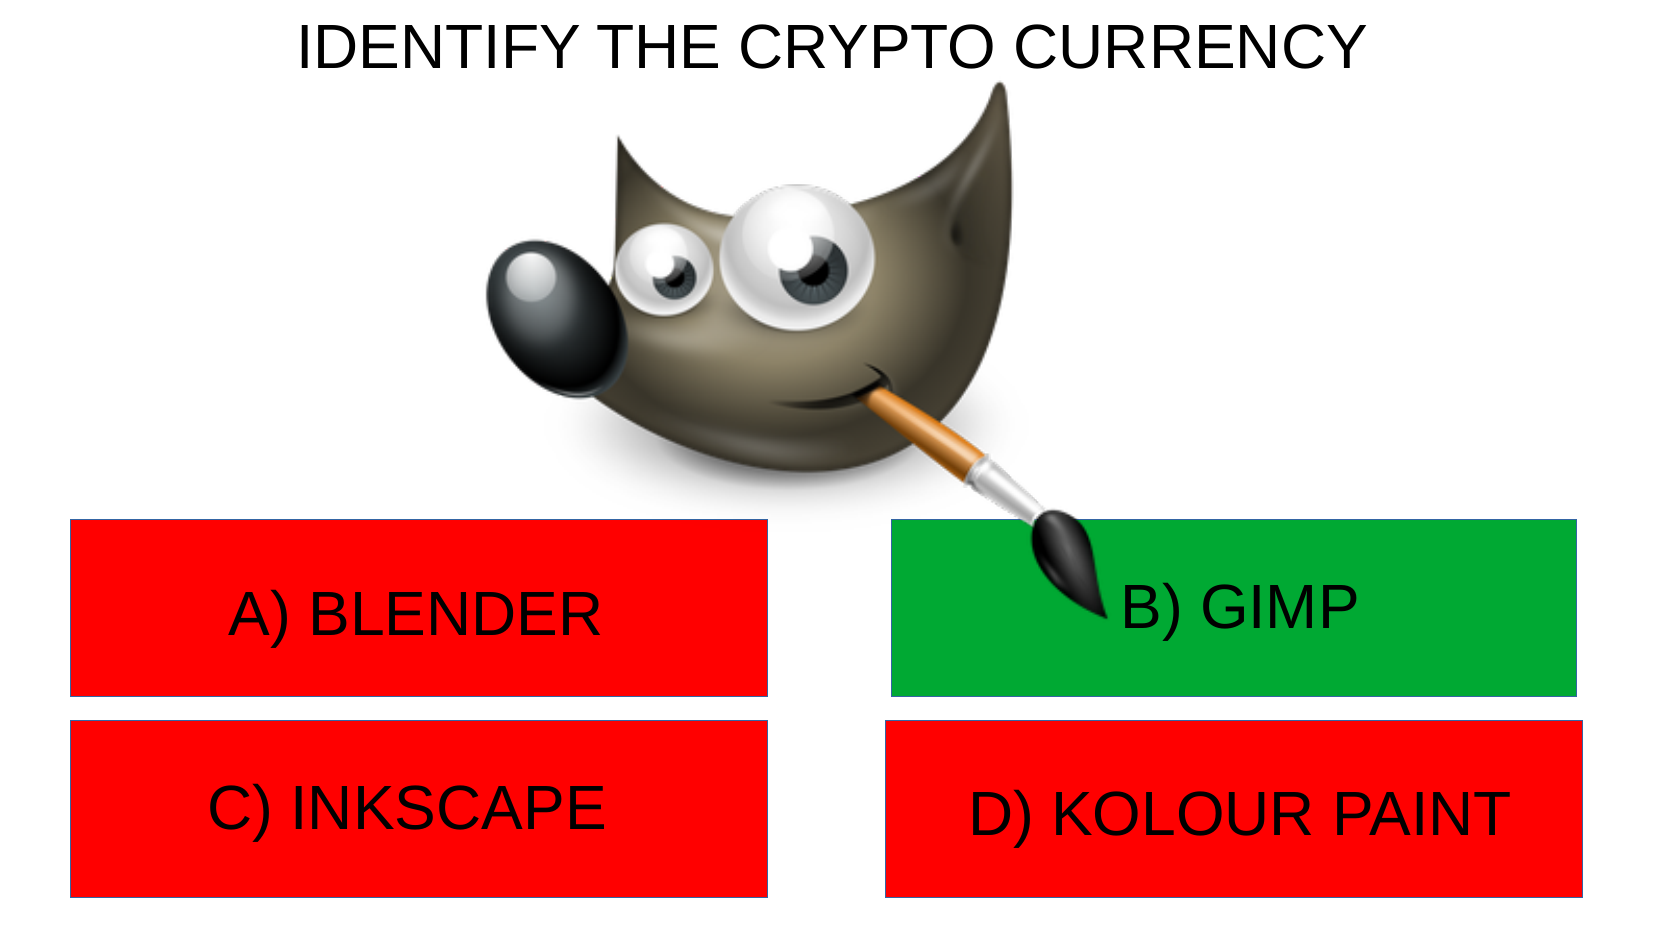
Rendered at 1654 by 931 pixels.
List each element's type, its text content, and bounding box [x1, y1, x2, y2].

text_box [885, 720, 1583, 898]
picture [293, 52, 1335, 638]
text_box [70, 691, 768, 697]
text_box [70, 519, 293, 535]
title A) BLENDER [0, 535, 1170, 691]
text_box [70, 720, 768, 898]
title C) INKSCAPE [82, 730, 733, 886]
title B) GIMP [891, 529, 1589, 686]
text_box [1335, 519, 1577, 529]
title D) KOLOUR PAINT [891, 736, 1589, 892]
text_box [891, 686, 1577, 697]
title IDENTIFY THE CRYPTO CURRENCY [88, 0, 1577, 125]
